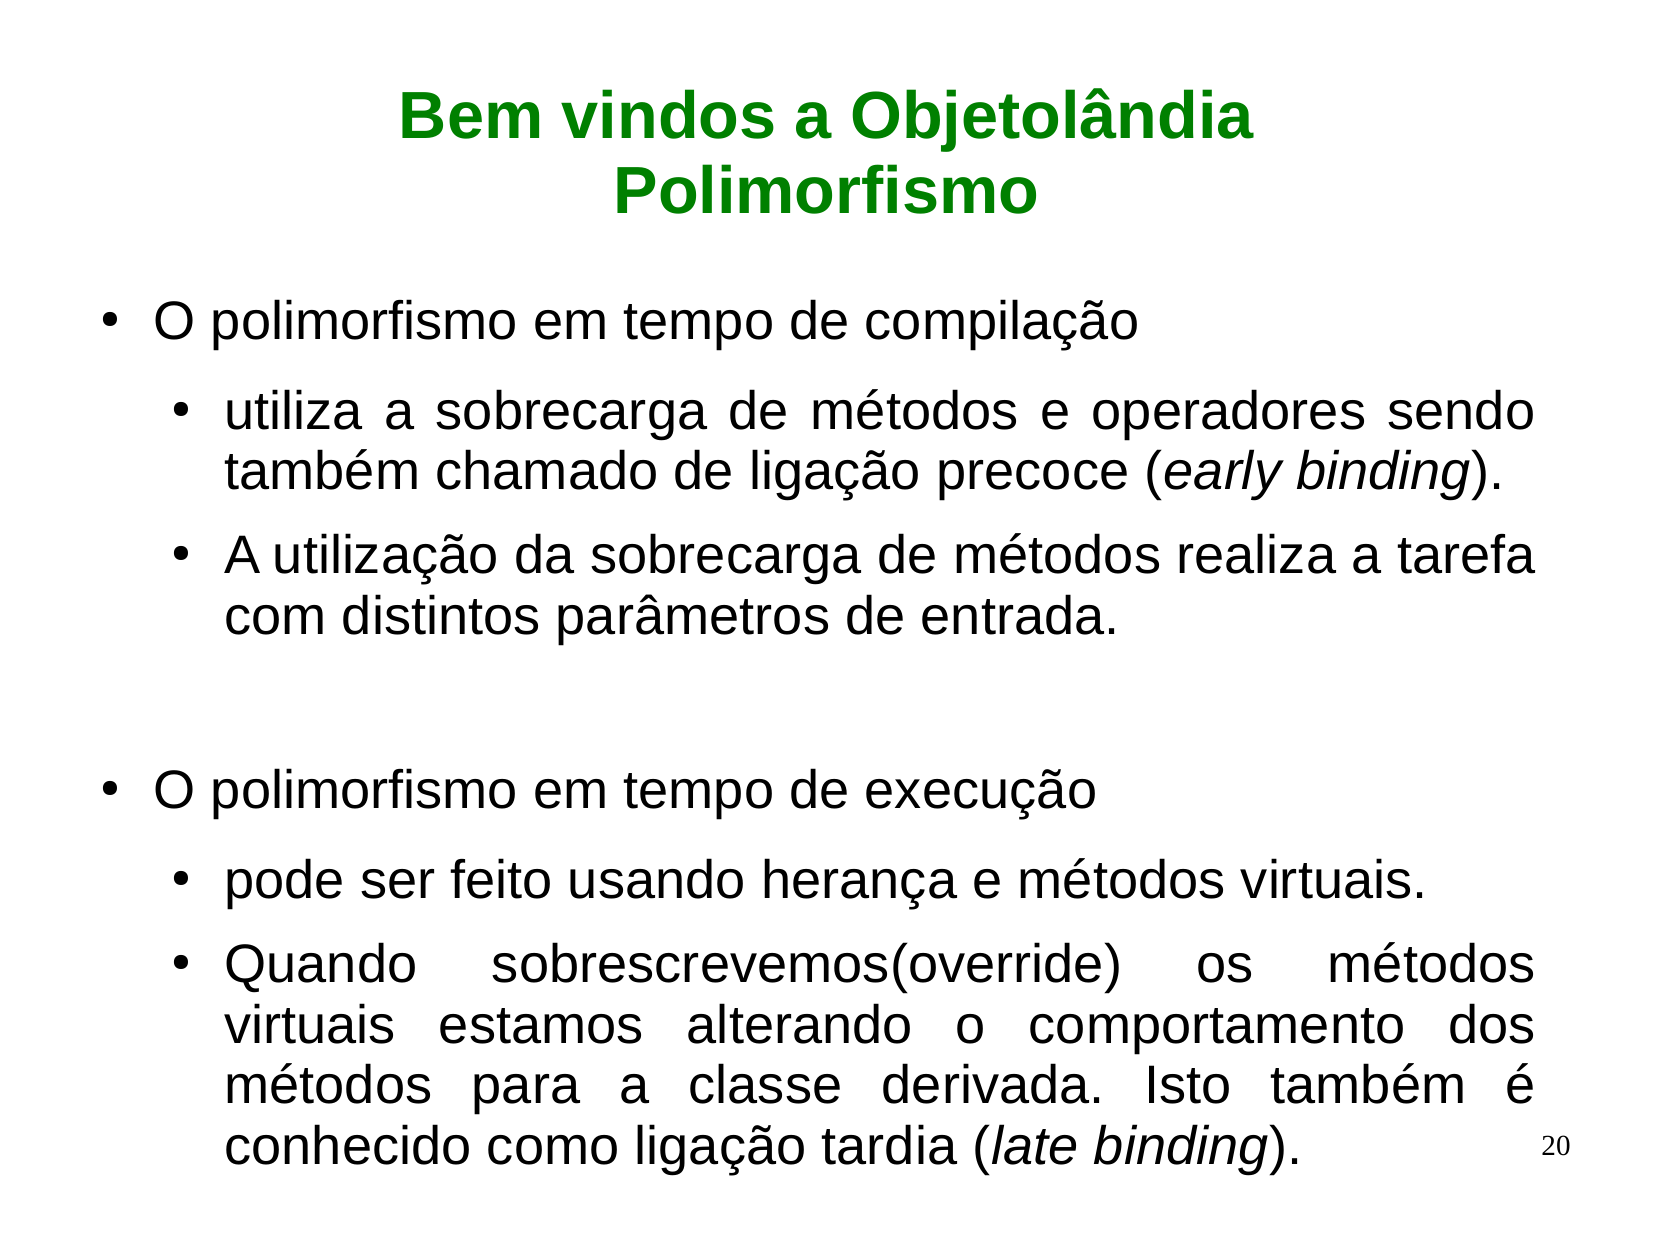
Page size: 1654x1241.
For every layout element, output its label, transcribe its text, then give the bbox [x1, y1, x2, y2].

list O polimorfismo em tempo de compilação utiliza a sobrecarga de métodos e operadores sendo também chamado de ligação precoce (early binding). A utilização da sobrecarga de métodos realiza a tarefa com distintos parâmetros de entrada. O polimorfismo em tempo de execução pode ser feito usando herança e métodos virtuais. Quando sobrescrevemos(override) os métodos virtuais estamos alterando o comportamento dos métodos para a classe derivada. Isto também é conhecido como ligação tardia (late binding). [82, 290, 1538, 1241]
title Bem vindos a Objetolândia Polimorfismo [82, 49, 1571, 257]
